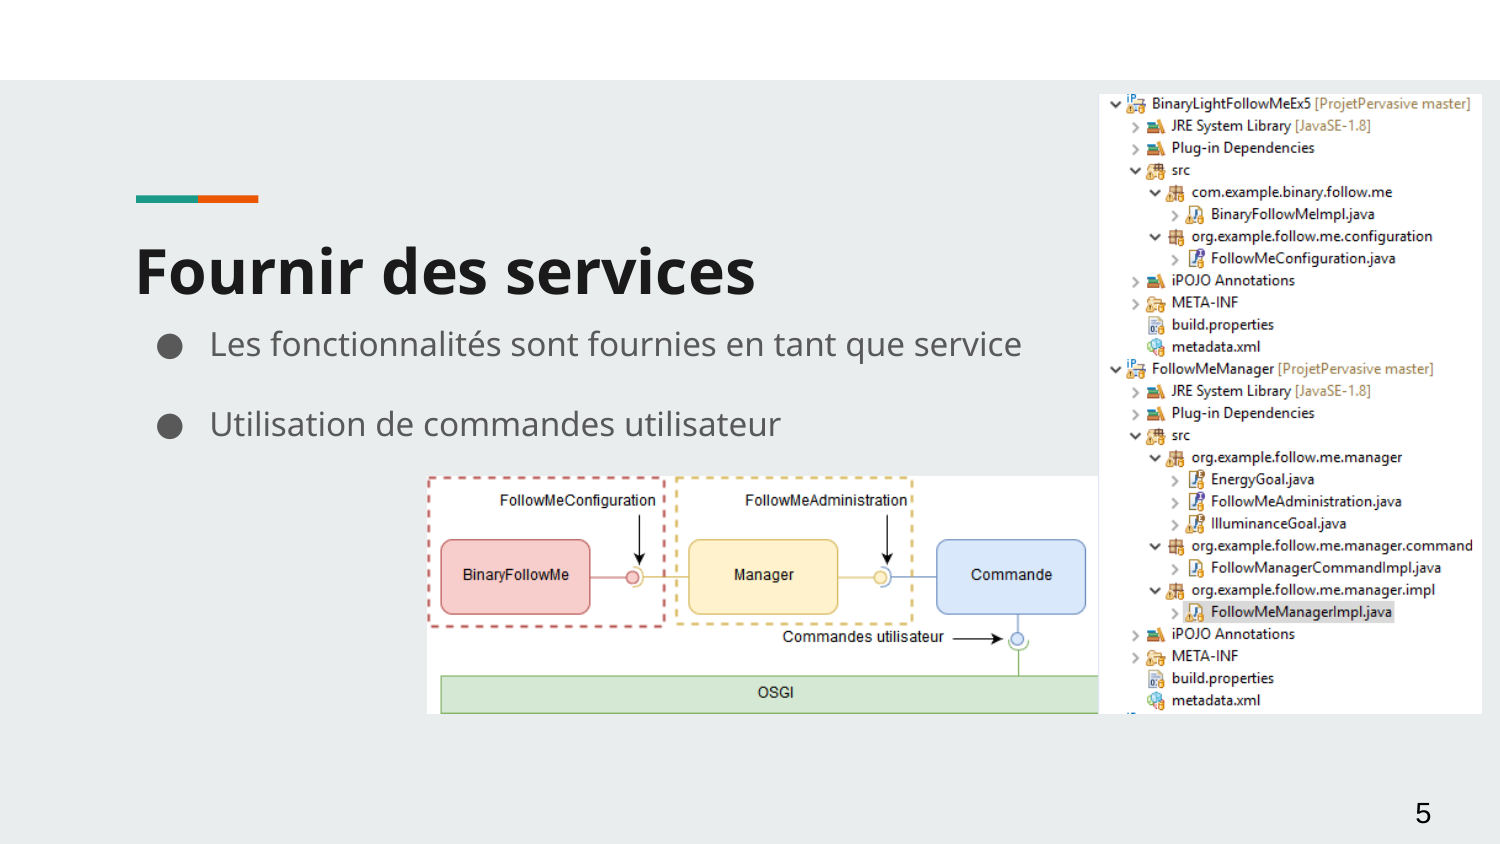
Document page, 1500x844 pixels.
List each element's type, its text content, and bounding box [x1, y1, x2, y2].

title Fournir des services [119, 216, 1098, 308]
slide_number <numéro> [1400, 779, 1491, 844]
picture [427, 94, 1482, 714]
subtitle Les fonctionnalités sont fournies en tant que service Utilisation de commandes utilisateur [119, 308, 1098, 425]
